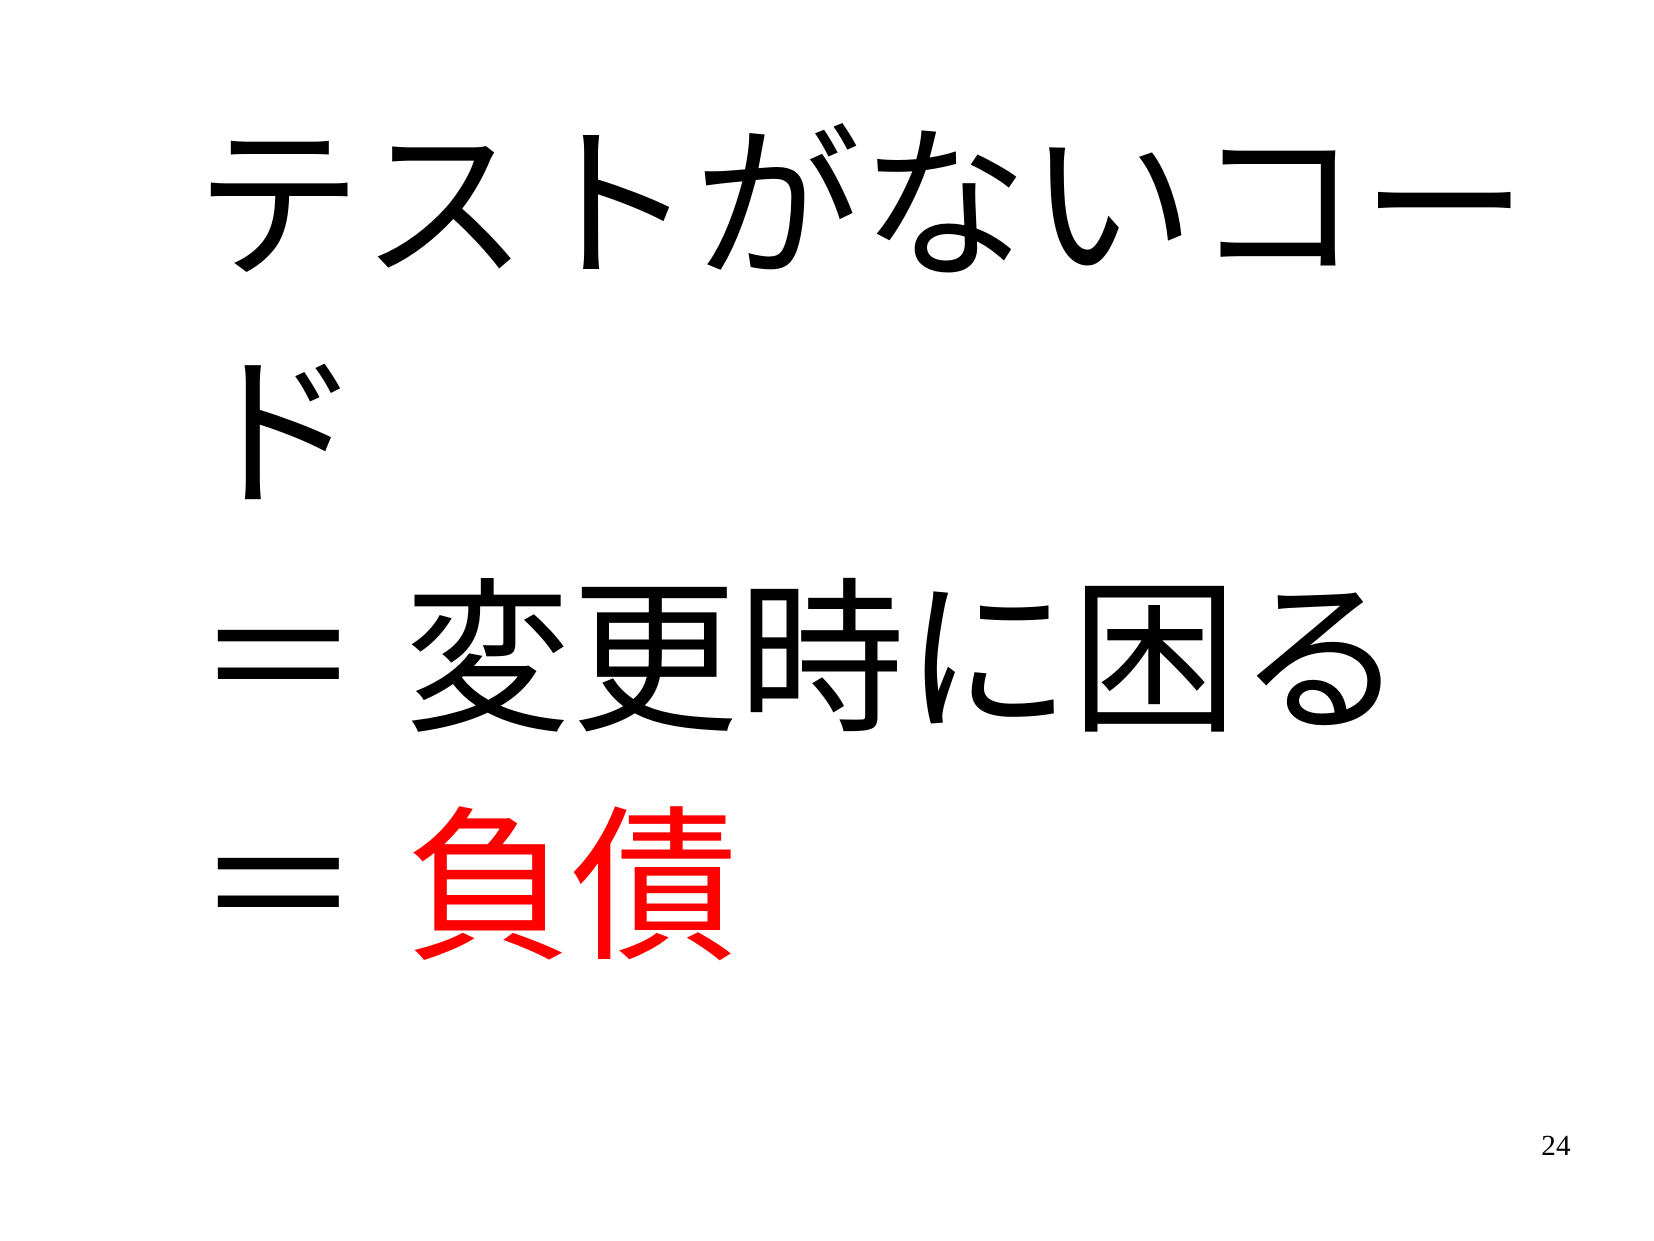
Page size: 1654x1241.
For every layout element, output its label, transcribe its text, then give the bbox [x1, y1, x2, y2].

subtitle テストがないコード ＝ 変更時に困る ＝ 負債 [194, 18, 1654, 1063]
